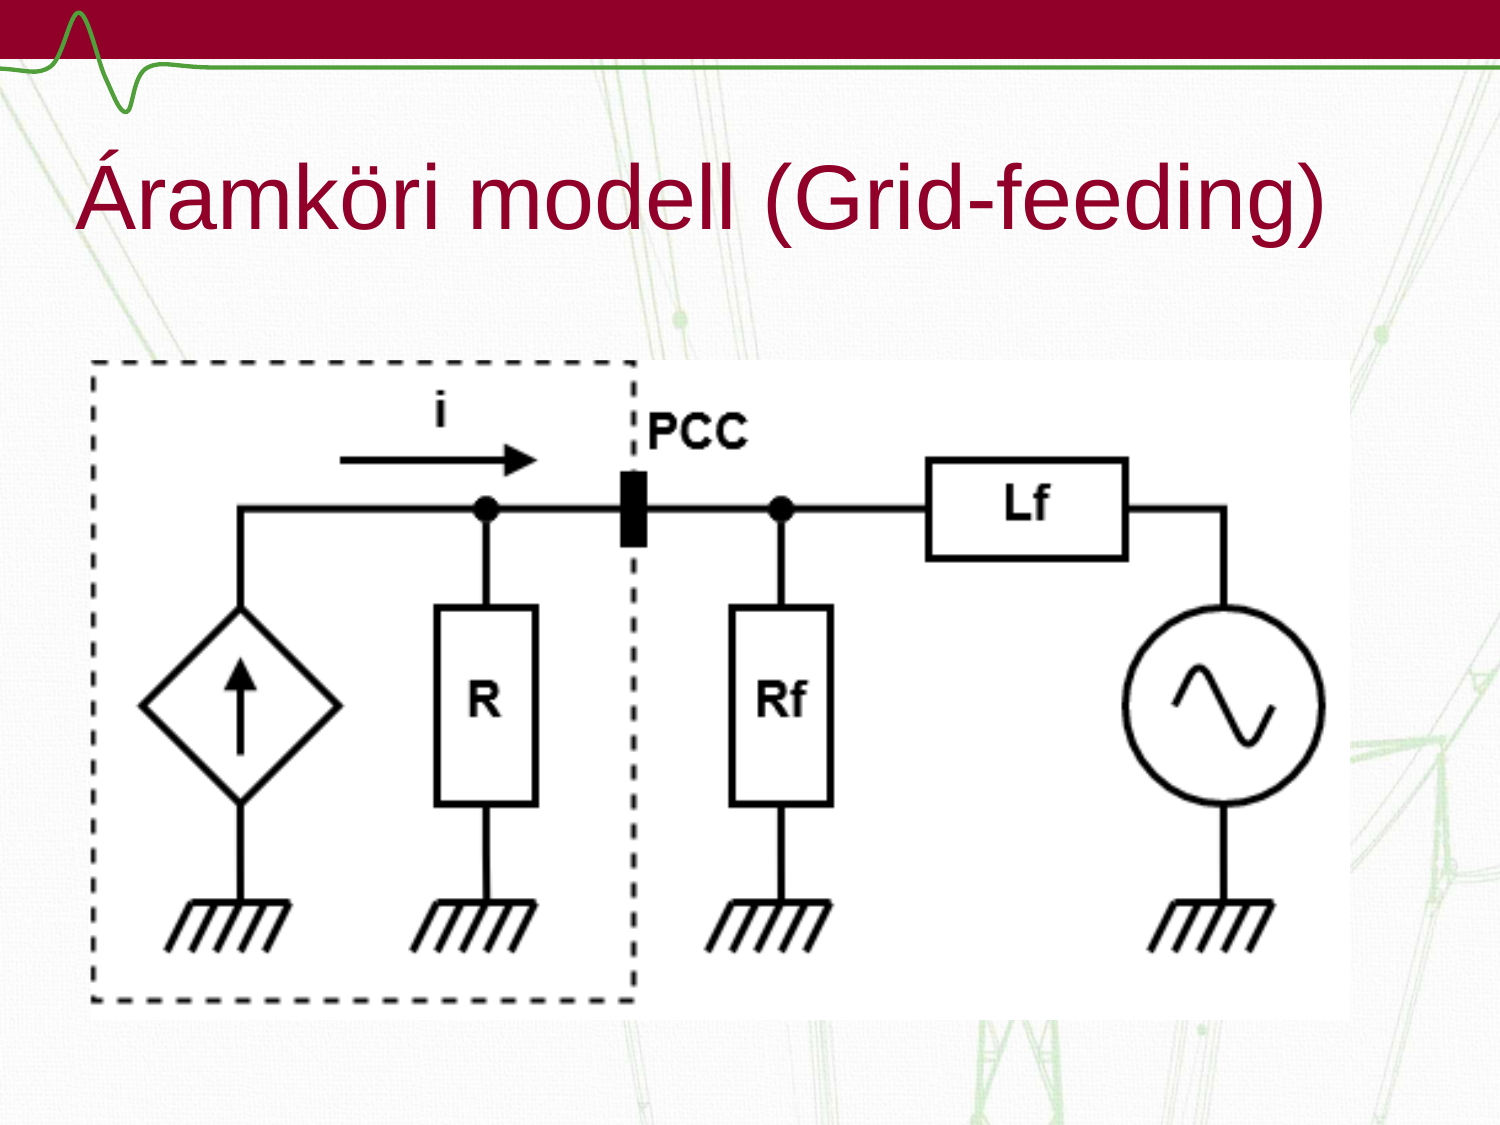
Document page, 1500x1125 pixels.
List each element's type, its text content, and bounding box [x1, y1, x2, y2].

picture [0, 59, 1500, 1125]
picture [0, 59, 53, 69]
title Áramköri modell (Grid-feeding) [75, 103, 1425, 292]
picture [102, 59, 1500, 103]
